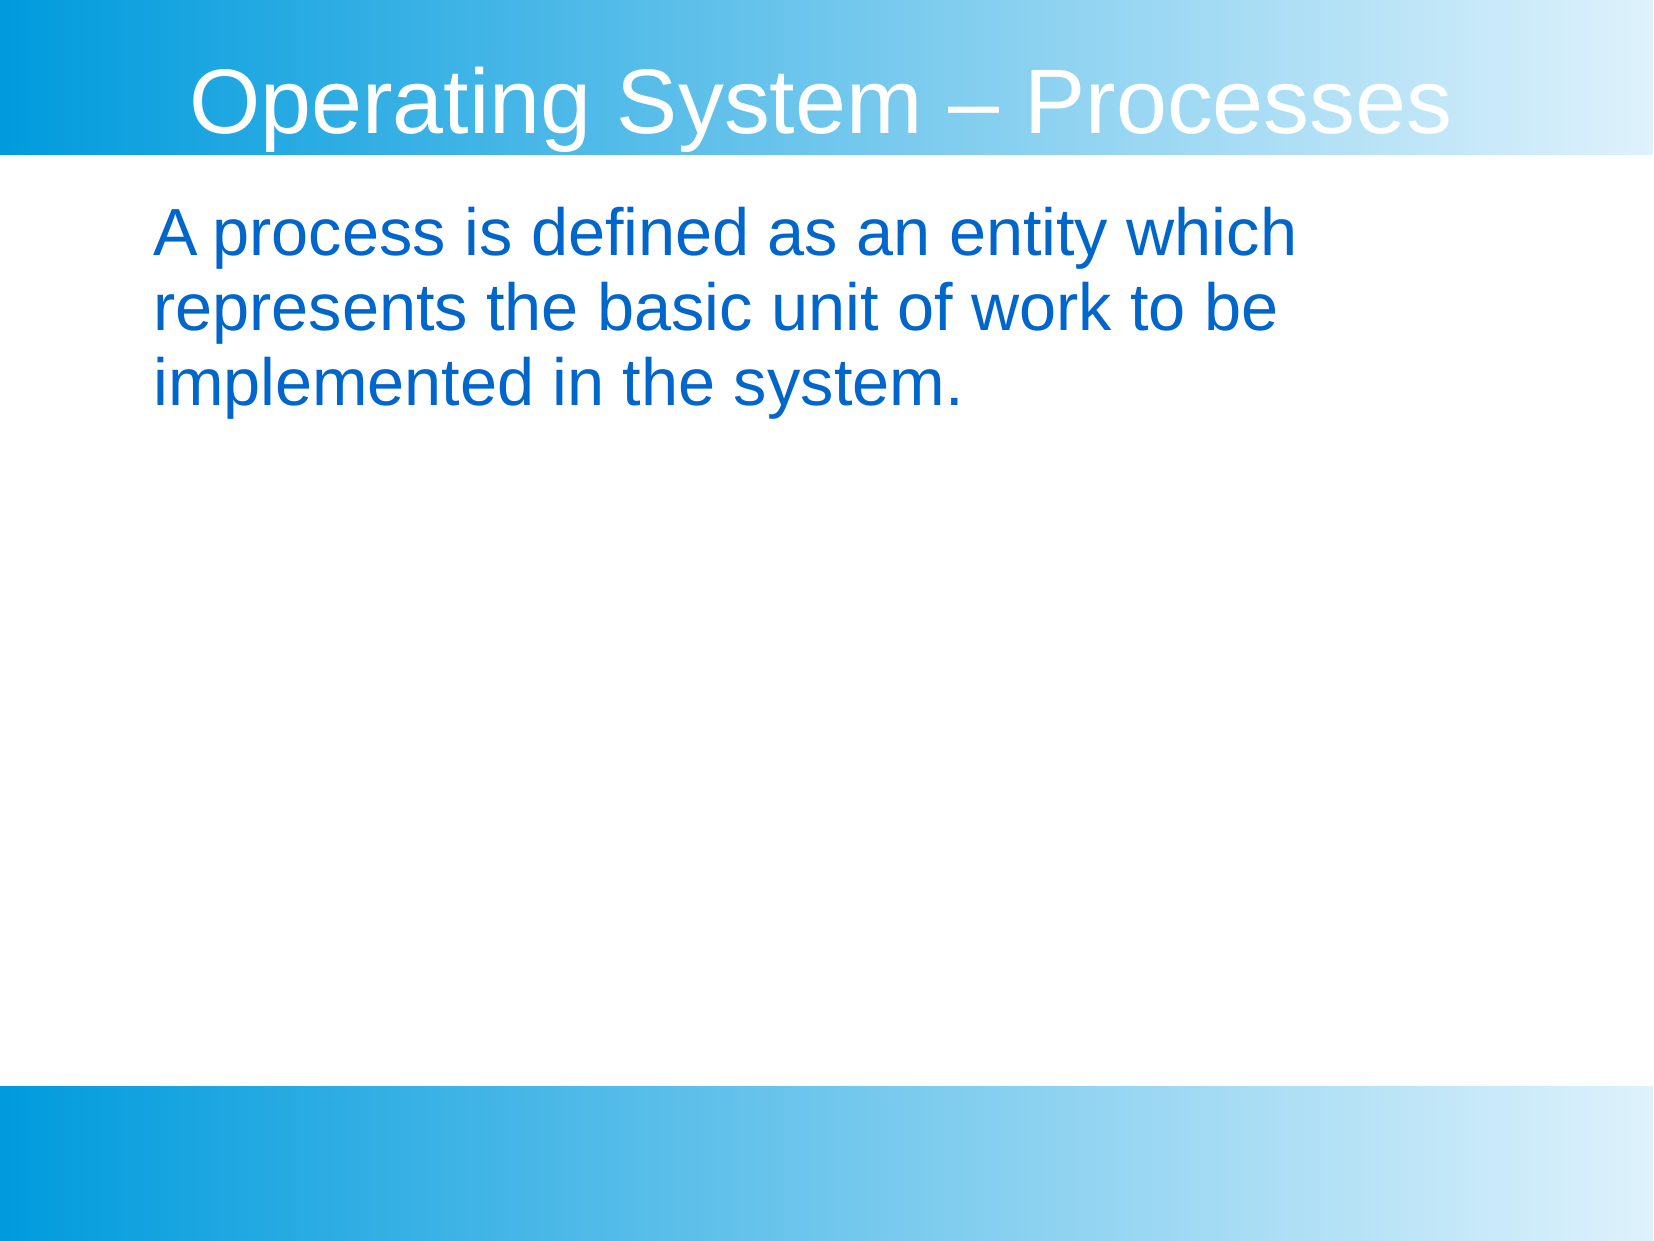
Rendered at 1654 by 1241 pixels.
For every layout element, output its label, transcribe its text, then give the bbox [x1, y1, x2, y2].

title Operating System – Processes [82, 49, 1571, 155]
list A process is defined as an entity which represents the basic unit of work to be implemented in the system. [82, 195, 1571, 1081]
